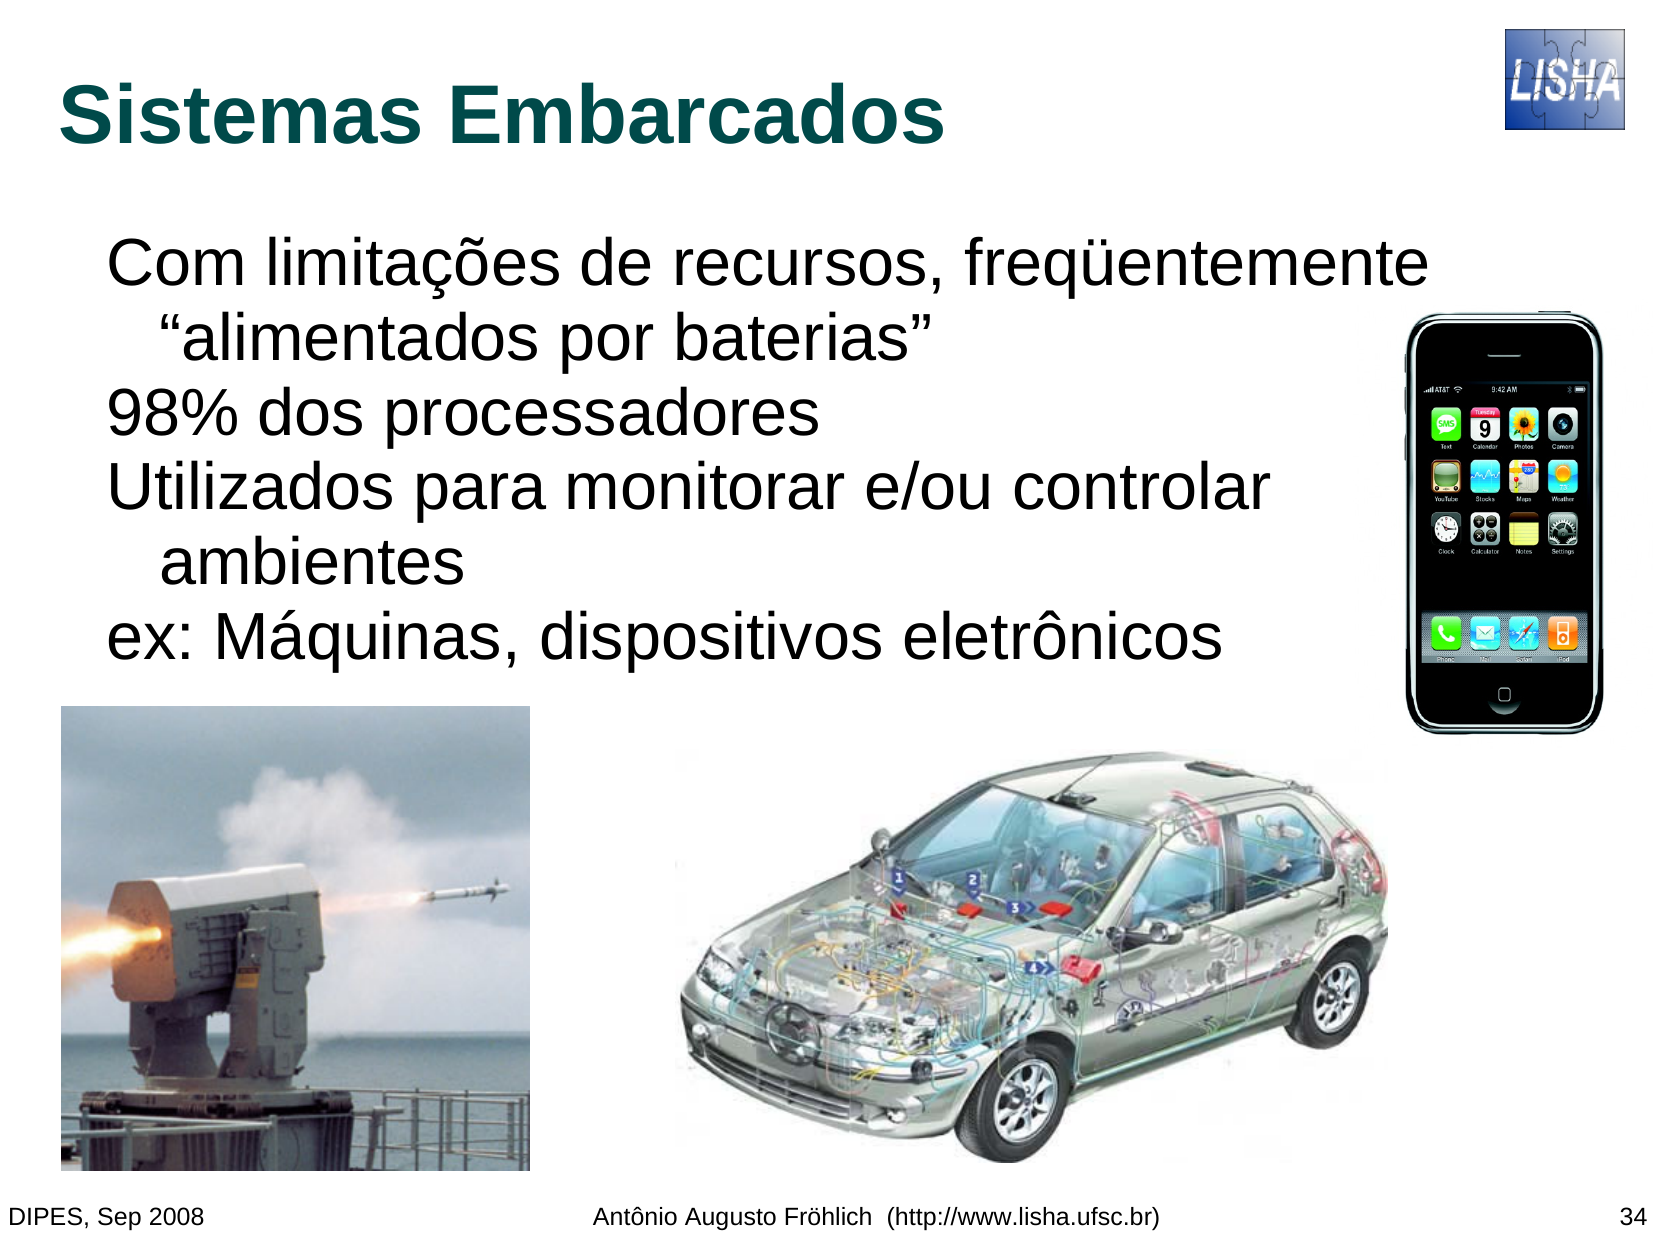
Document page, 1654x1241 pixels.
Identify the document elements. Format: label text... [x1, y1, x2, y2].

list Com limitações de recursos, freqüentemente “alimentados por baterias” 98% dos processadores Utilizados para monitorar e/ou controlar ambientes ex: Máquinas, dispositivos eletrônicos [59, 225, 1595, 1182]
picture [61, 706, 530, 1171]
title Sistemas Embarcados [58, 11, 1463, 219]
picture [1505, 29, 1625, 130]
picture [675, 299, 1654, 1163]
